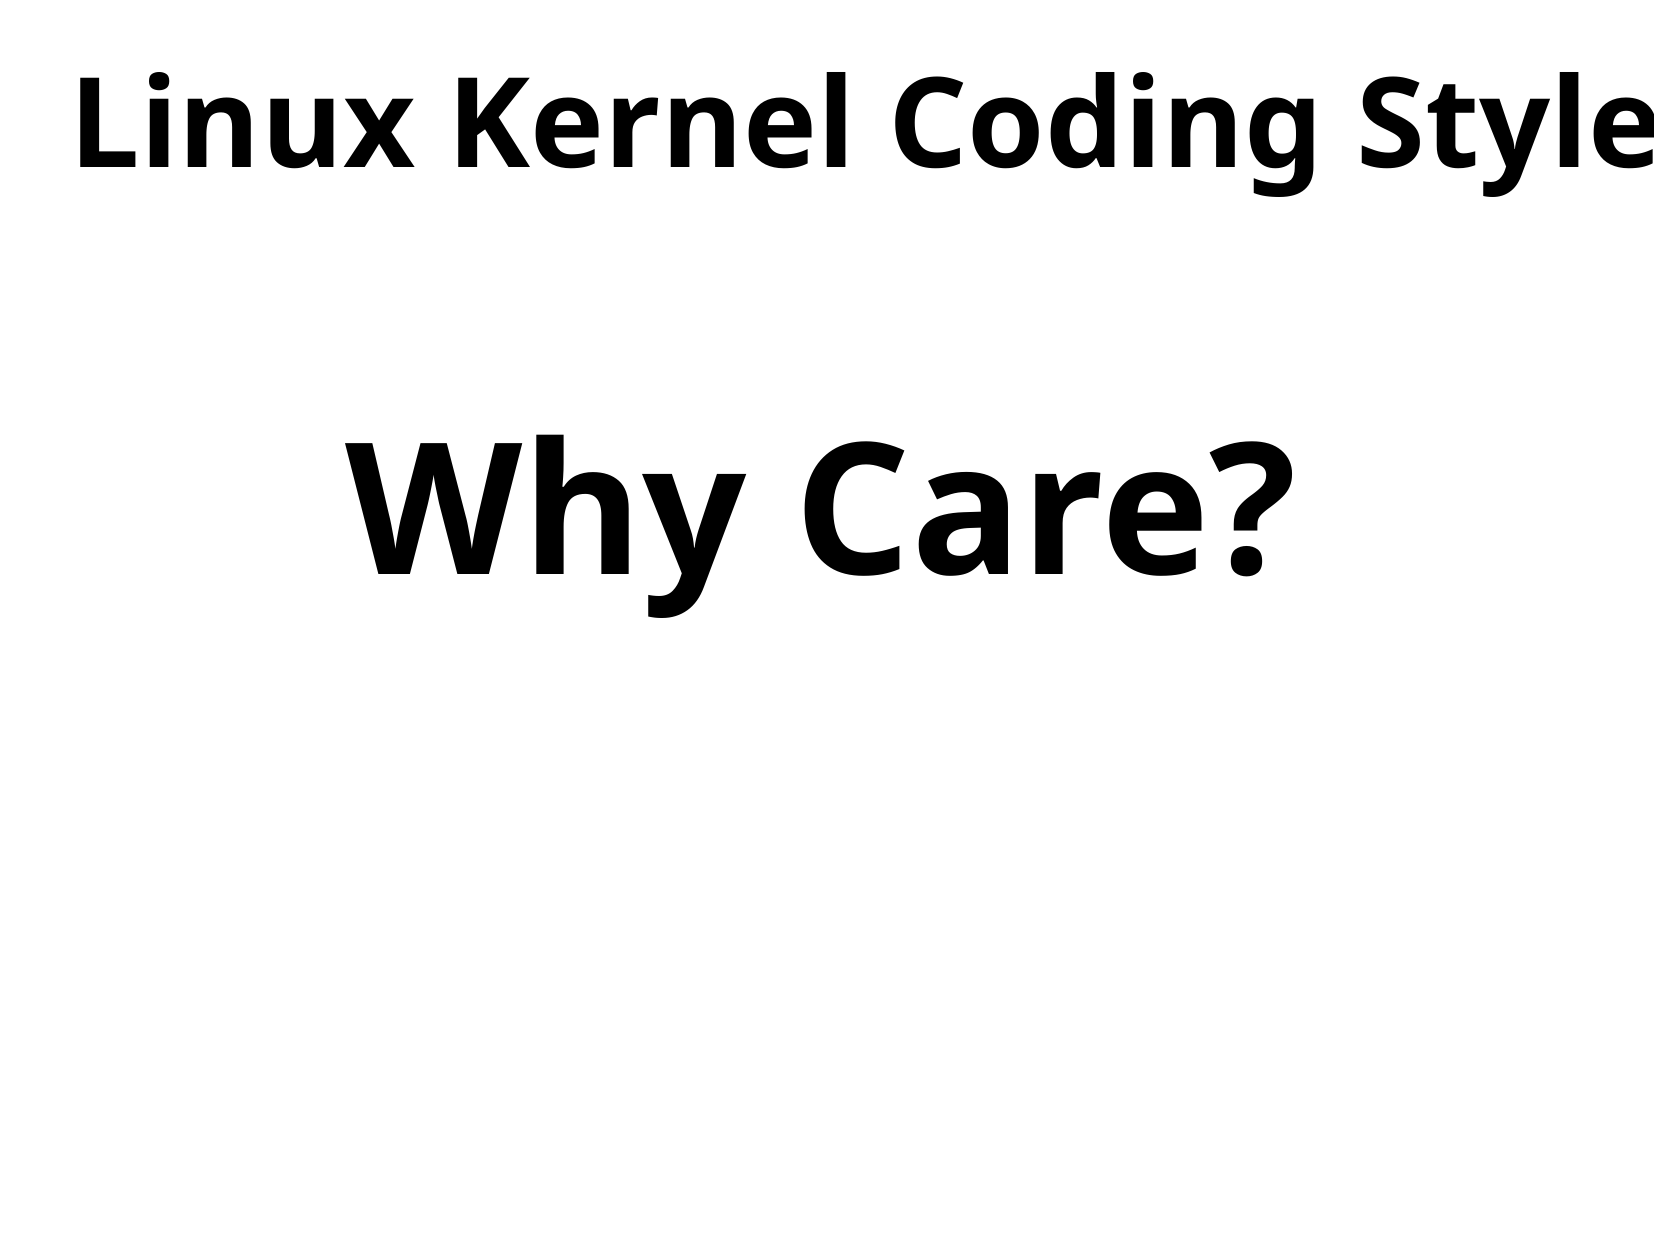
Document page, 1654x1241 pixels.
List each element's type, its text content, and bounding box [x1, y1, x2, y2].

text_box Linux Kernel Coding Style [55, 26, 1586, 191]
text_box Why Care? [330, 371, 1270, 606]
